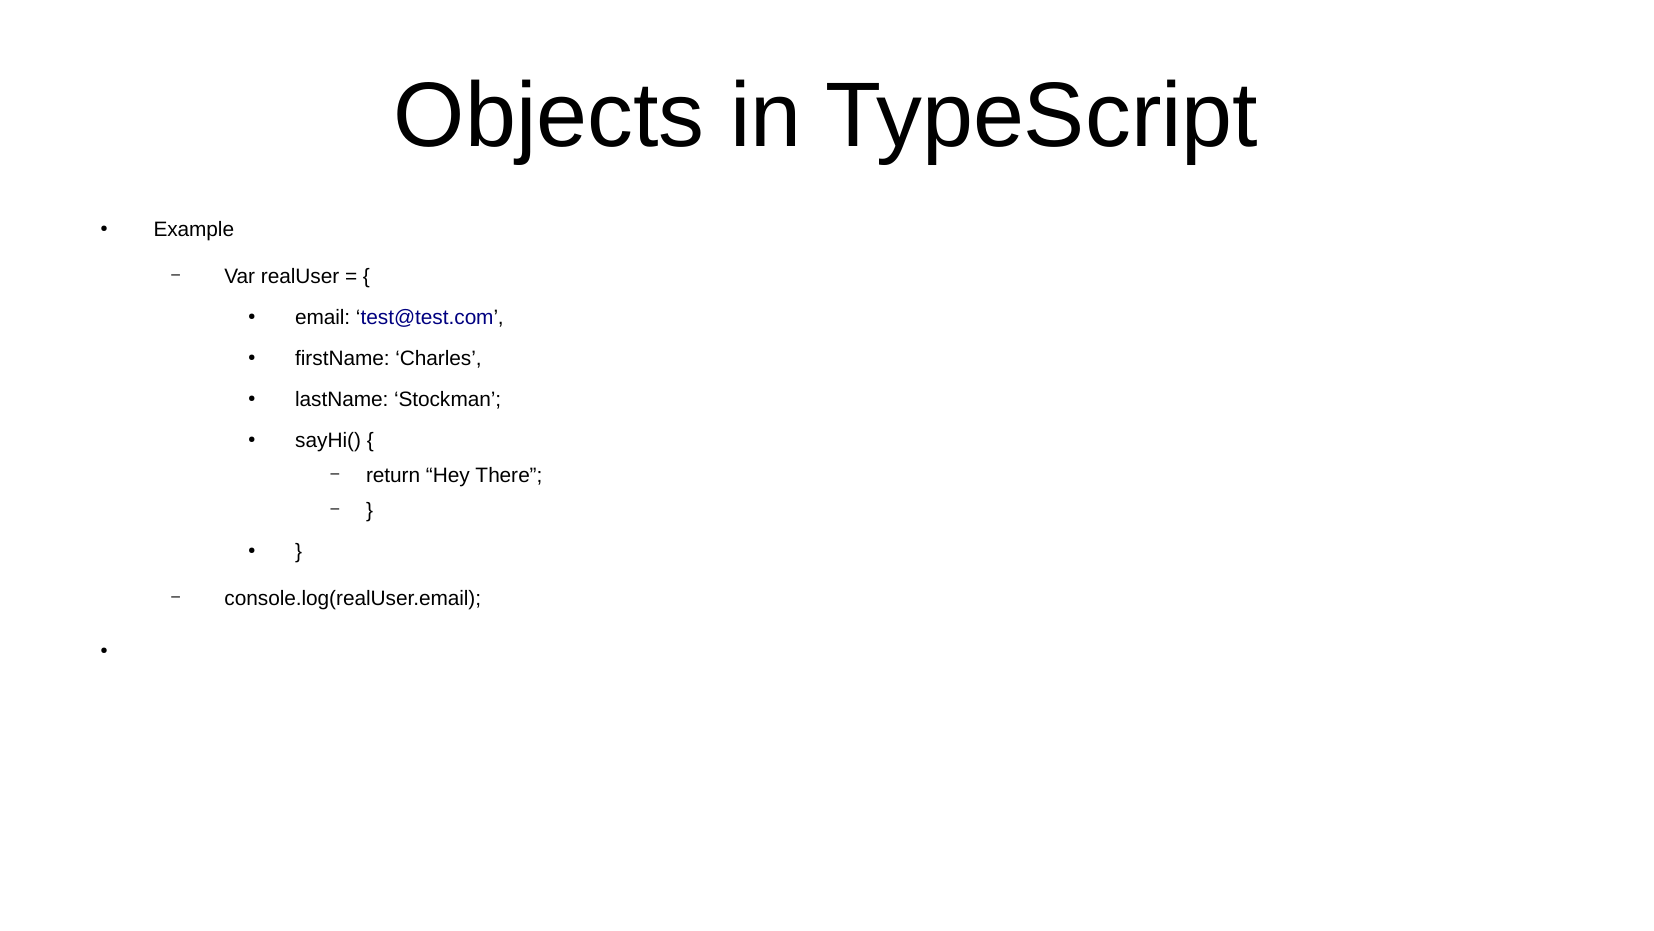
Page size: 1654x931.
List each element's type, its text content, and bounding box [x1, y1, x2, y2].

title Objects in TypeScript [82, 37, 1571, 193]
list Example Var realUser = { email: ‘test@test.com’, firstName: ‘Charles’, lastName: ‘Stockman’; sayHi() { return “Hey There”; } } console.log(realUser.email); [82, 217, 1576, 916]
